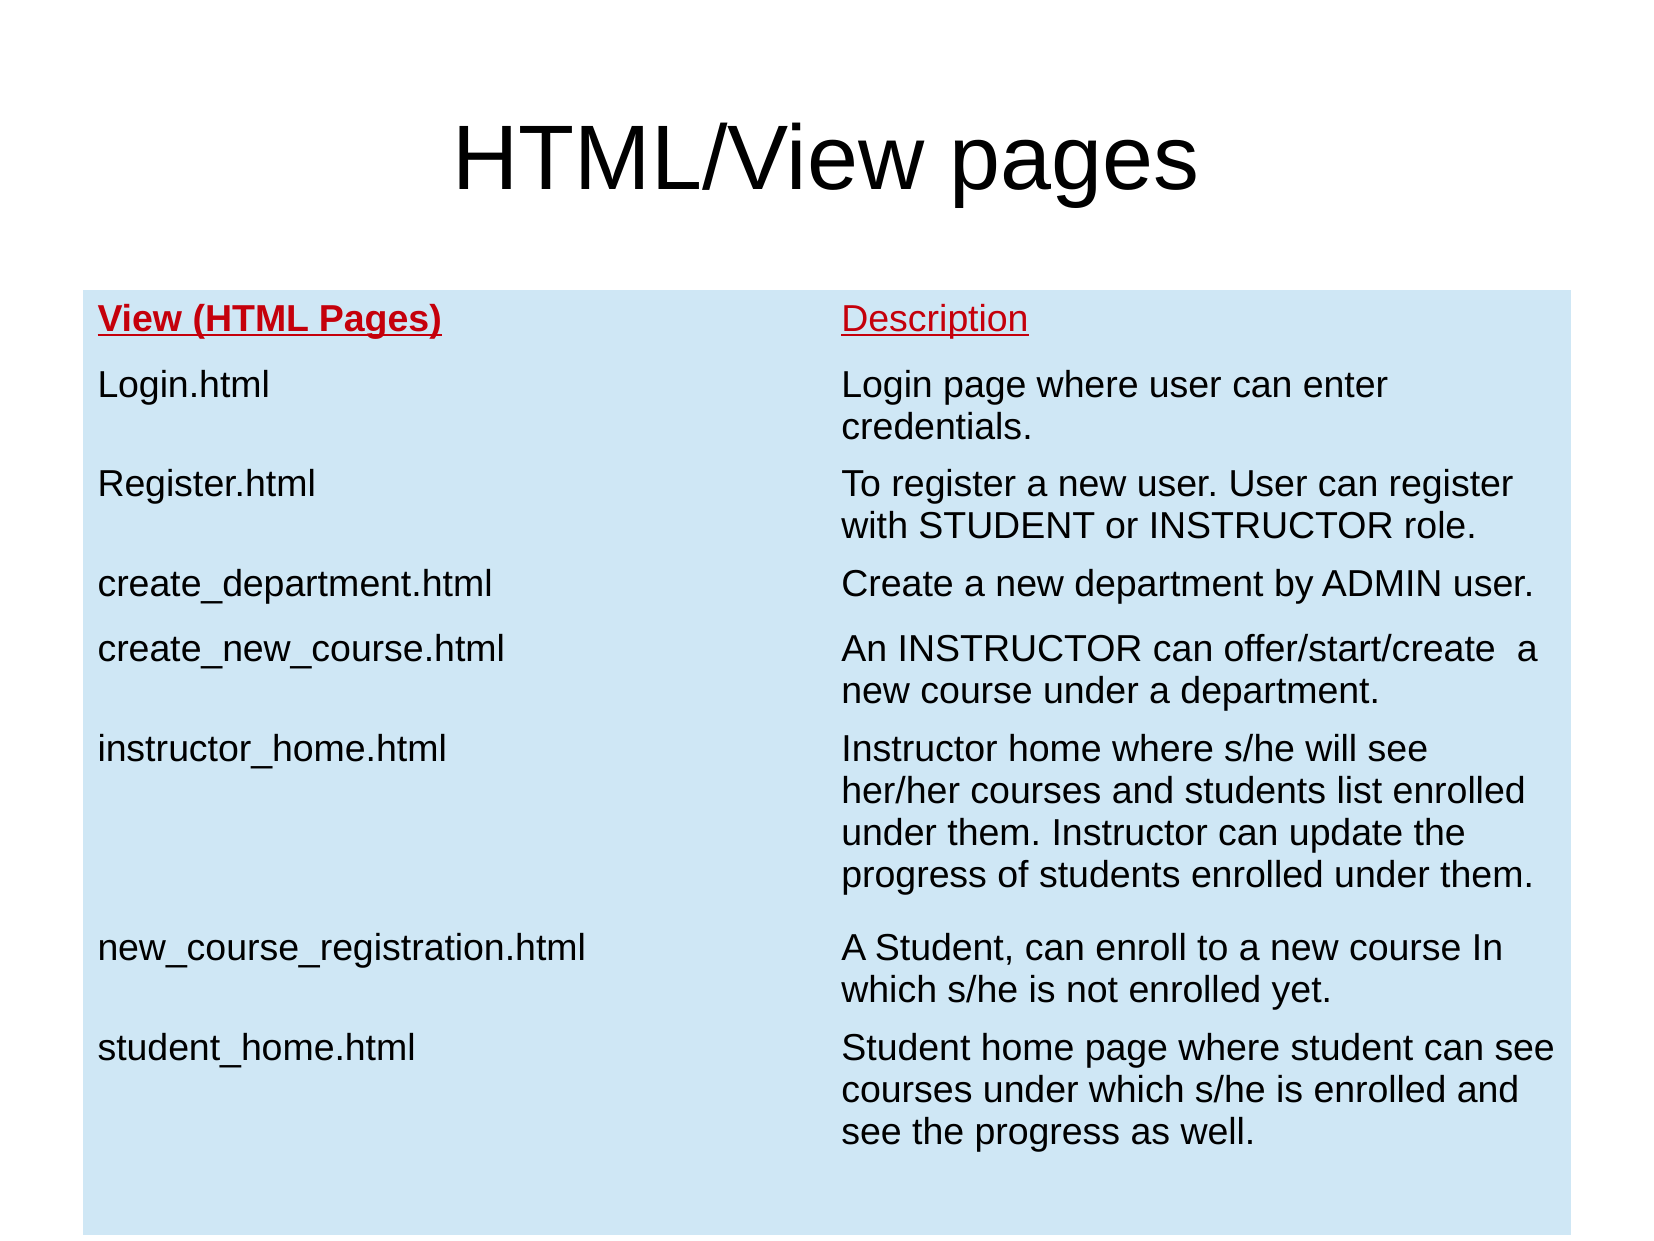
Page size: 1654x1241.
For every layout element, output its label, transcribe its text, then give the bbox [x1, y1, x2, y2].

table_header View (HTML Pages) [83, 290, 827, 356]
table_cell instructor_home.html [83, 720, 827, 919]
table_cell Student home page where student can see courses under which s/he is enrolled and see the progress as well. [827, 1019, 1571, 1168]
table_cell A Student, can enroll to a new course In which s/he is not enrolled yet. [827, 919, 1571, 1019]
table_cell new_course_registration.html [83, 919, 827, 1019]
title HTML/View pages [82, 49, 1571, 257]
table_header Description [827, 290, 1571, 356]
table_cell Login page where user can enter credentials. [827, 356, 1571, 455]
table_cell student_home.html [83, 1019, 827, 1168]
table_cell [83, 1168, 827, 1235]
table_cell To register a new user. User can register with STUDENT or INSTRUCTOR role. [827, 455, 1571, 555]
table_cell Register.html [83, 455, 827, 555]
table_cell [827, 1168, 1571, 1235]
table_cell Create a new department by ADMIN user. [827, 555, 1571, 620]
table_cell create_department.html [83, 555, 827, 620]
table_cell Instructor home where s/he will see her/her courses and students list enrolled under them. Instructor can update the progress of students enrolled under them. [827, 720, 1571, 919]
table_cell Login.html [83, 356, 827, 455]
table_cell create_new_course.html [83, 620, 827, 720]
table_cell An INSTRUCTOR can offer/start/create a new course under a department. [827, 620, 1571, 720]
